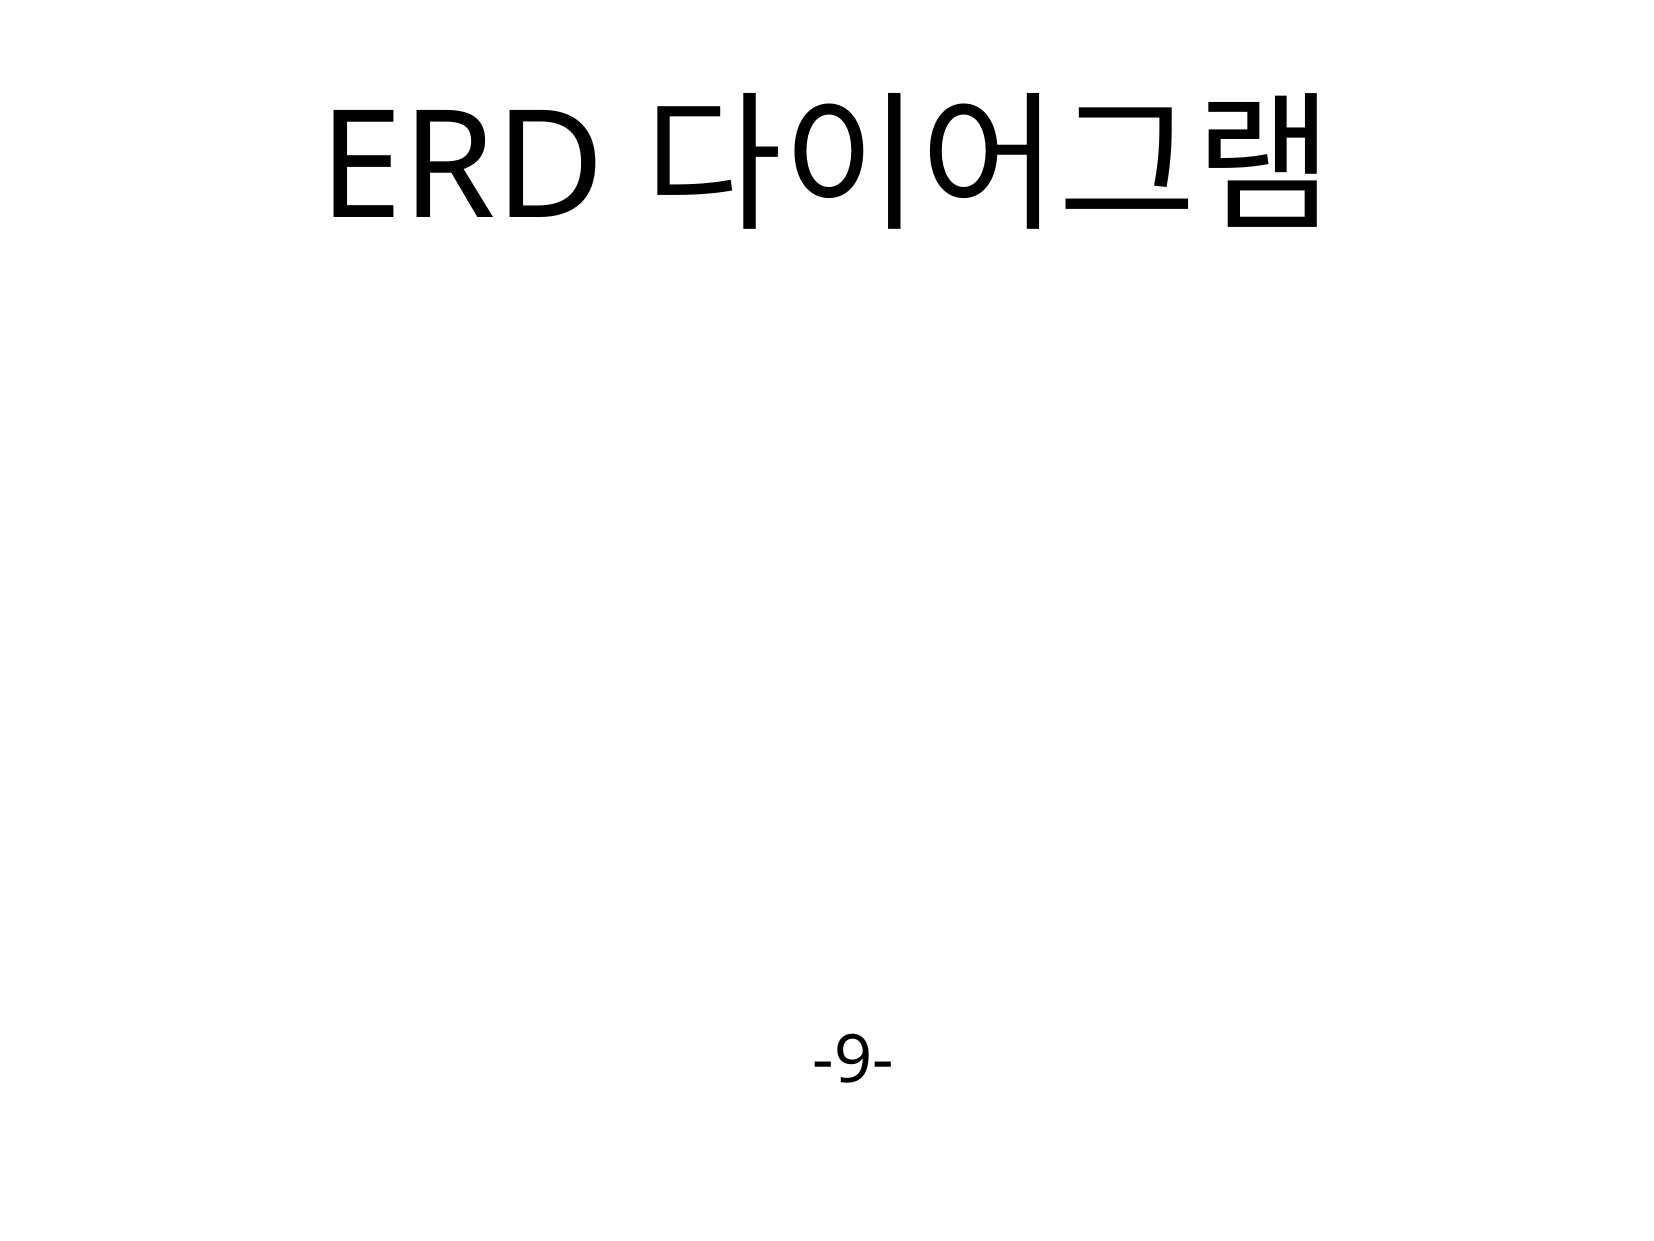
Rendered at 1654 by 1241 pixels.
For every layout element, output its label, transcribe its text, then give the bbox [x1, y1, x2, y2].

list -9- [82, 290, 1571, 1072]
title ERD 다이어그램 [82, 49, 1571, 257]
